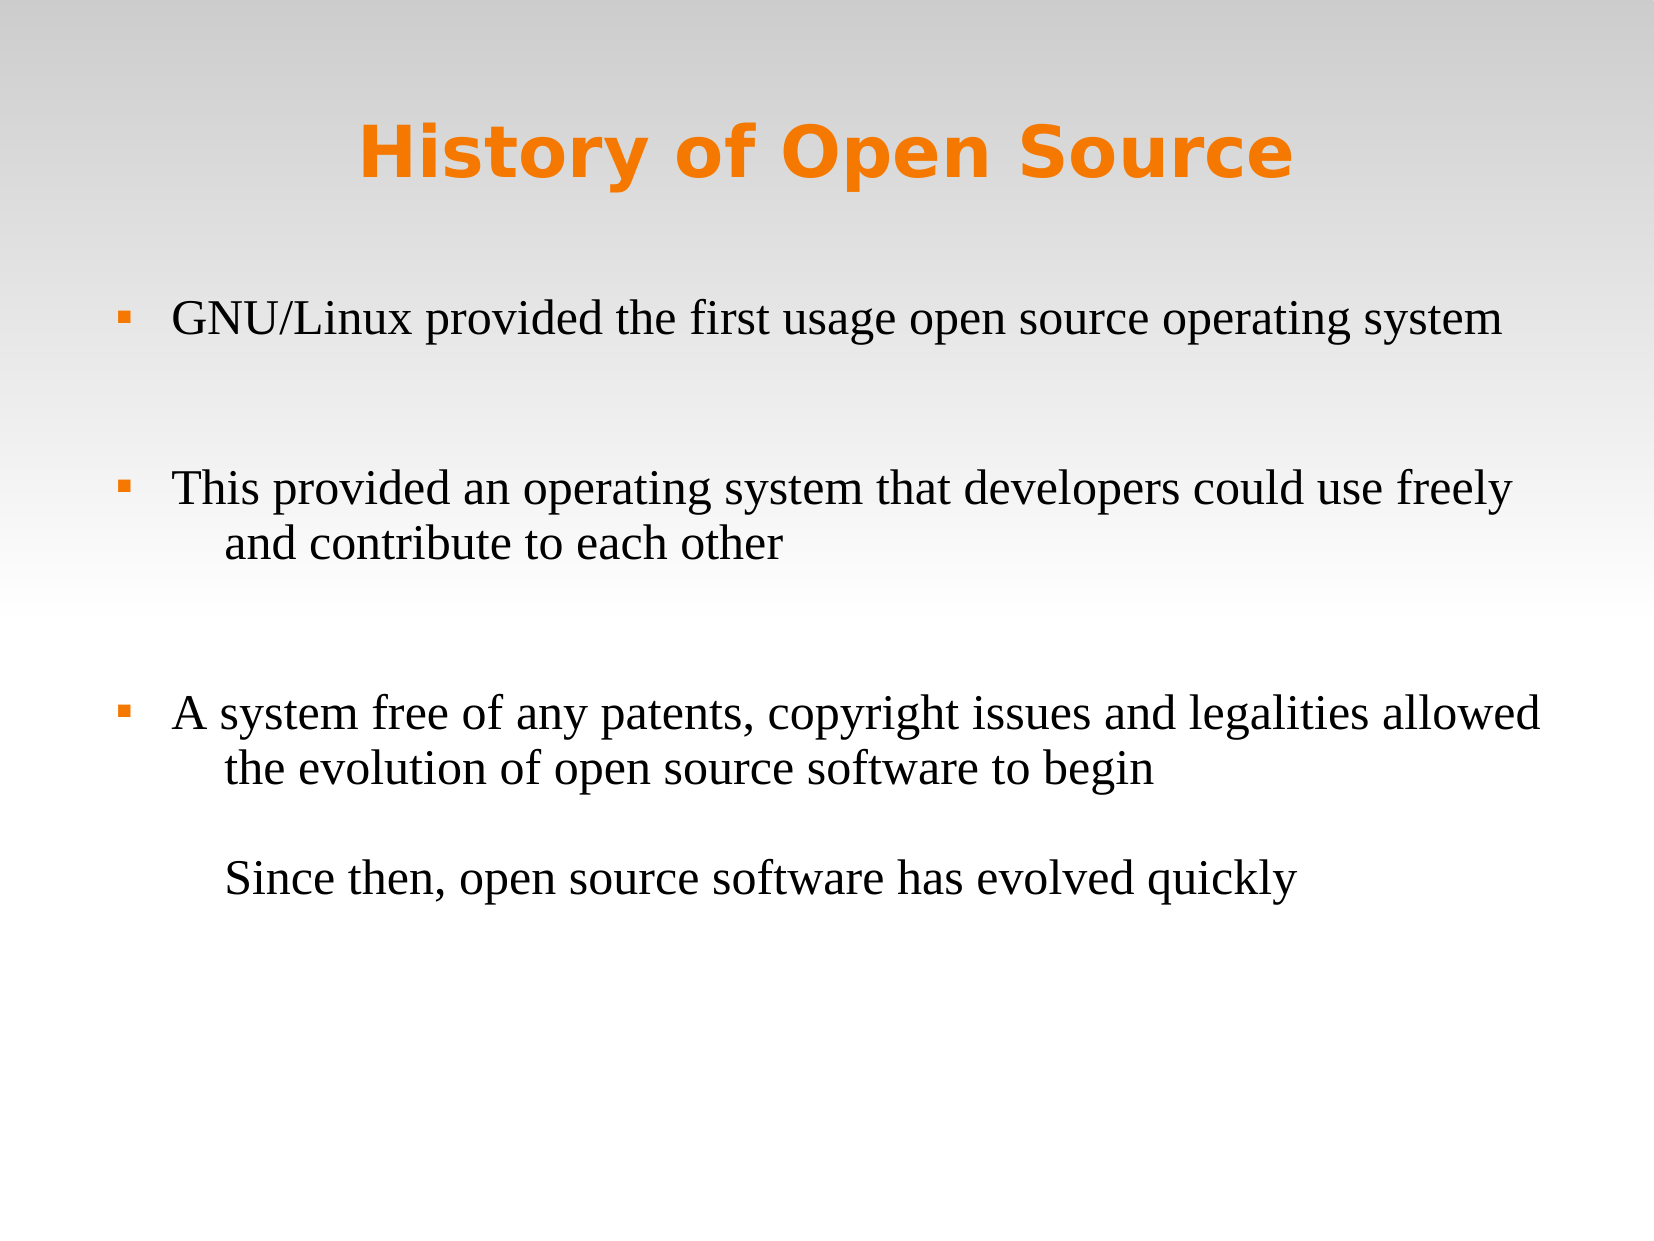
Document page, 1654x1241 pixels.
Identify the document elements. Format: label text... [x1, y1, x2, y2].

title History of Open Source [82, 49, 1571, 257]
list GNU/Linux provided the first usage open source operating system This provided an operating system that developers could use freely and contribute to each other A system free of any patents, copyright issues and legalities allowed the evolution of open source software to begin Since then, open source software has evolved quickly [82, 290, 1571, 1109]
